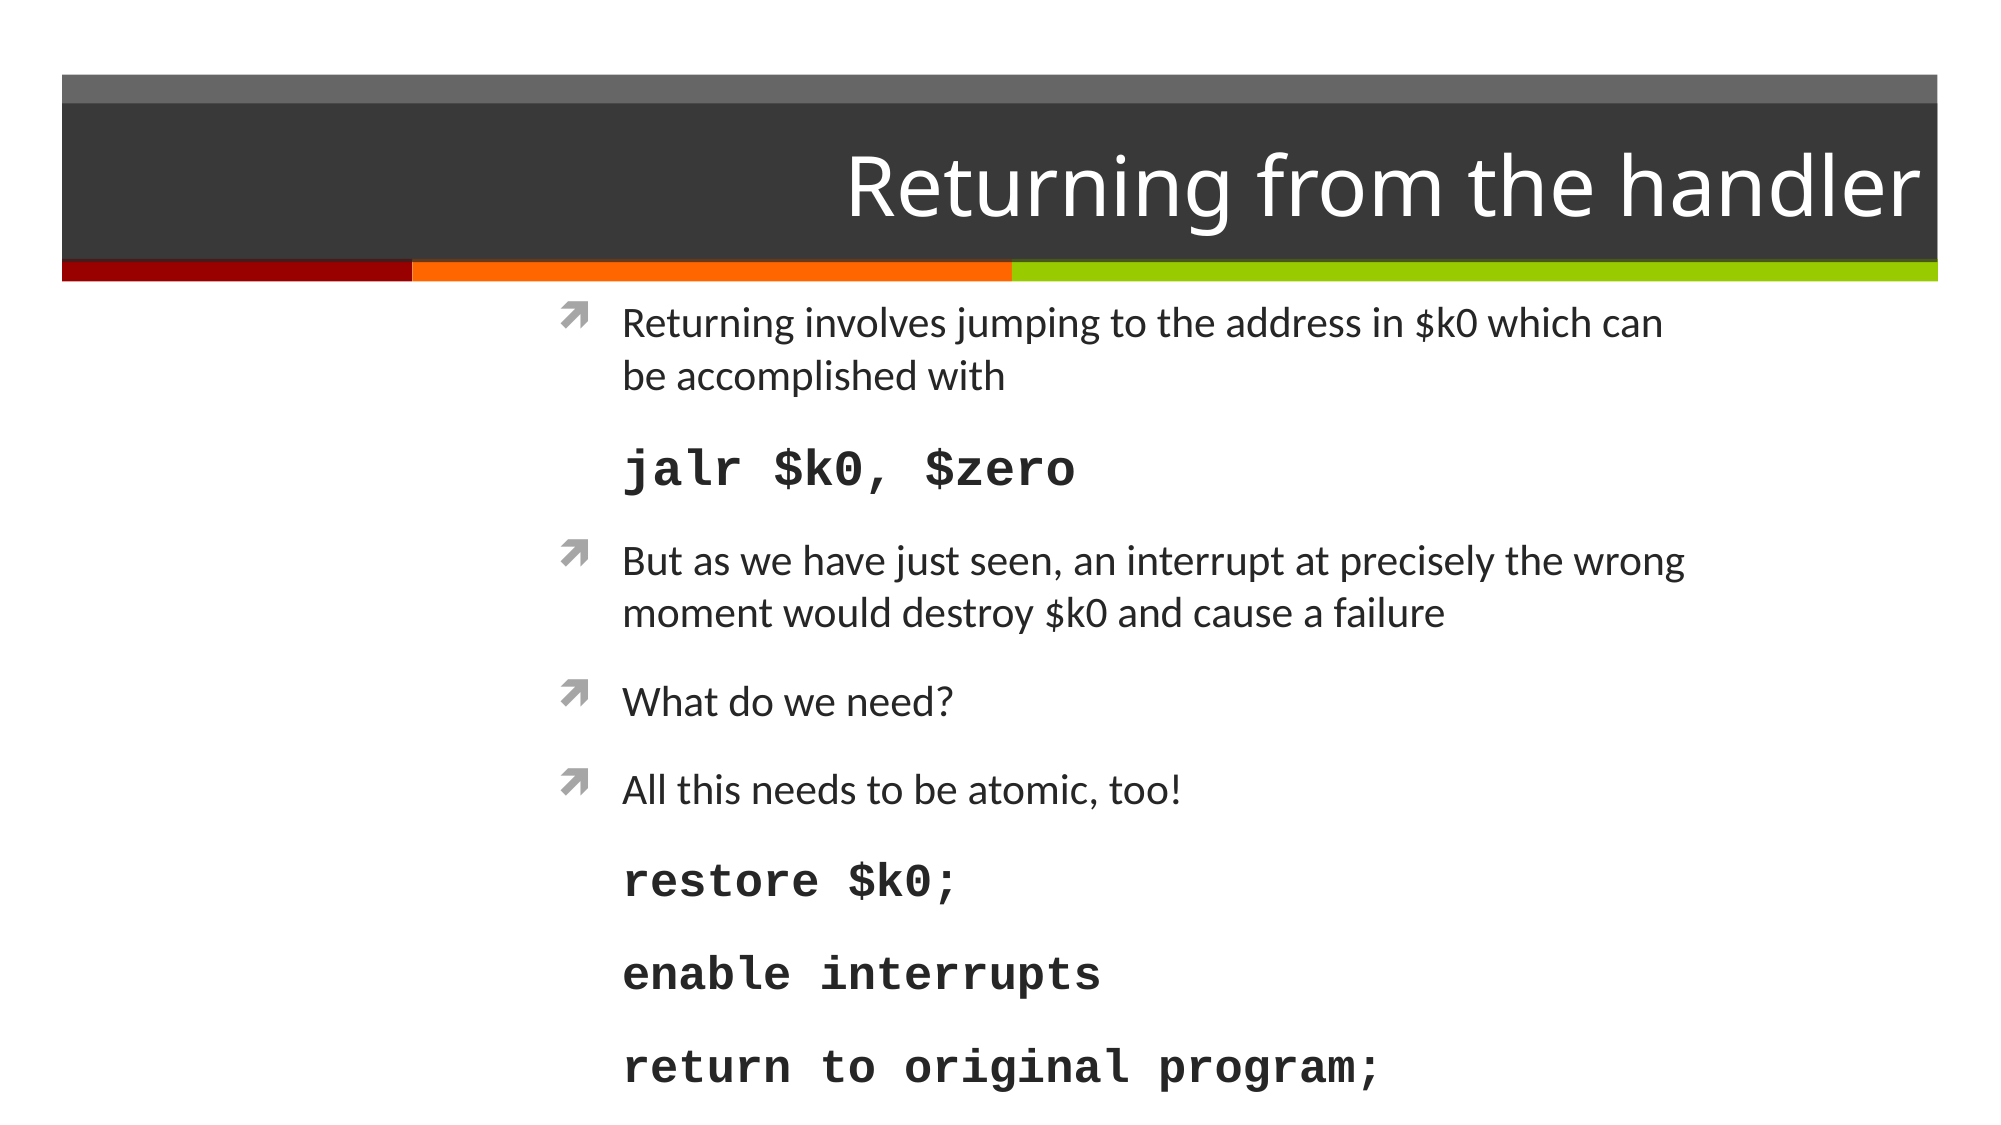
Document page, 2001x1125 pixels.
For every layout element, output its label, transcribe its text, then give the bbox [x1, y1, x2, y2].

list Returning involves jumping to the address in $k0 which can be accomplished with jalr $k0, $zero But as we have just seen, an interrupt at precisely the wrong moment would destroy $k0 and cause a failure What do we need? All this needs to be atomic, too! restore $k0; enable interrupts return to original program; [542, 287, 1704, 1100]
title Returning from the handler [62, 103, 1938, 263]
